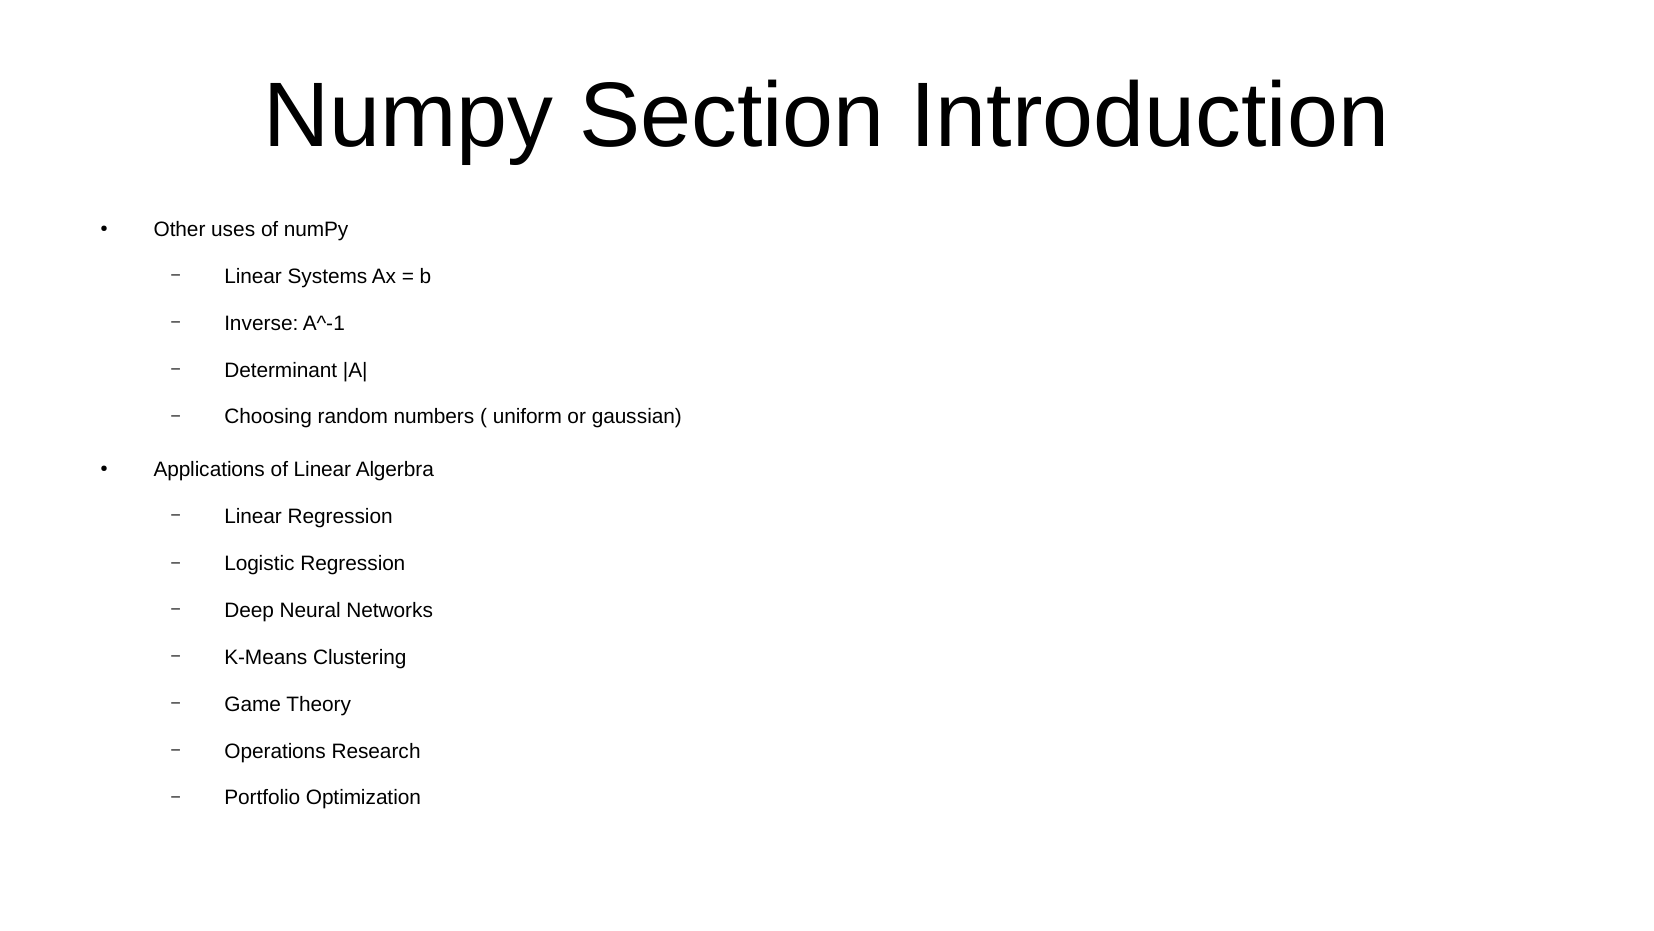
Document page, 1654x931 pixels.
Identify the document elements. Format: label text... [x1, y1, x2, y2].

title Numpy Section Introduction [82, 37, 1571, 193]
list Other uses of numPy Linear Systems Ax = b Inverse: A^-1 Determinant |A| Choosing random numbers ( uniform or gaussian) Applications of Linear Algerbra Linear Regression Logistic Regression Deep Neural Networks K-Means Clustering Game Theory Operations Research Portfolio Optimization [82, 217, 1636, 916]
